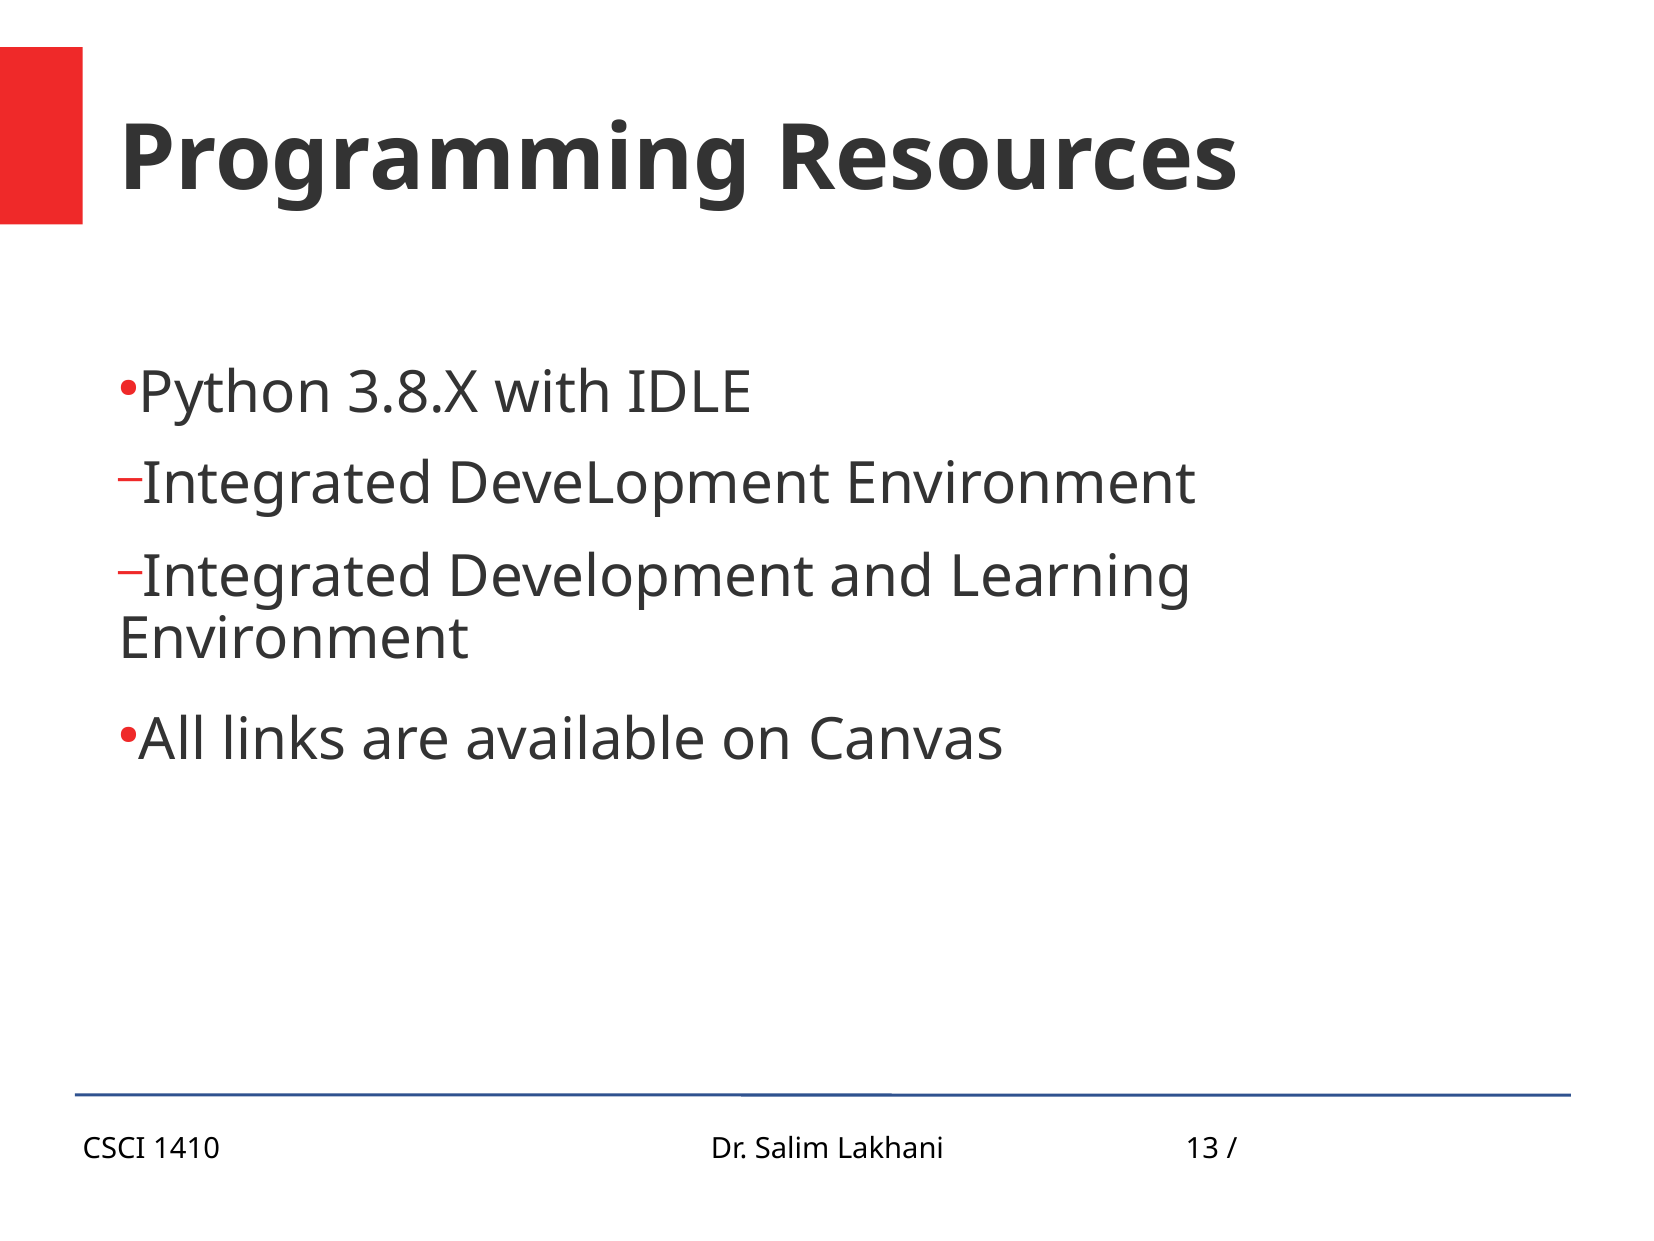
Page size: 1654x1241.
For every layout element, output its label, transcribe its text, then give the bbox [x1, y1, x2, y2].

title Programming Resources [118, 49, 1571, 257]
list Python 3.8.X with IDLE Integrated DeveLopment Environment Integrated Development and Learning Environment All links are available on Canvas [118, 354, 1536, 1074]
text_box CSCI 1410 [82, 1129, 468, 1216]
text_box Dr. Salim Lakhani [565, 1129, 1090, 1216]
text_box / [1185, 1129, 1571, 1216]
